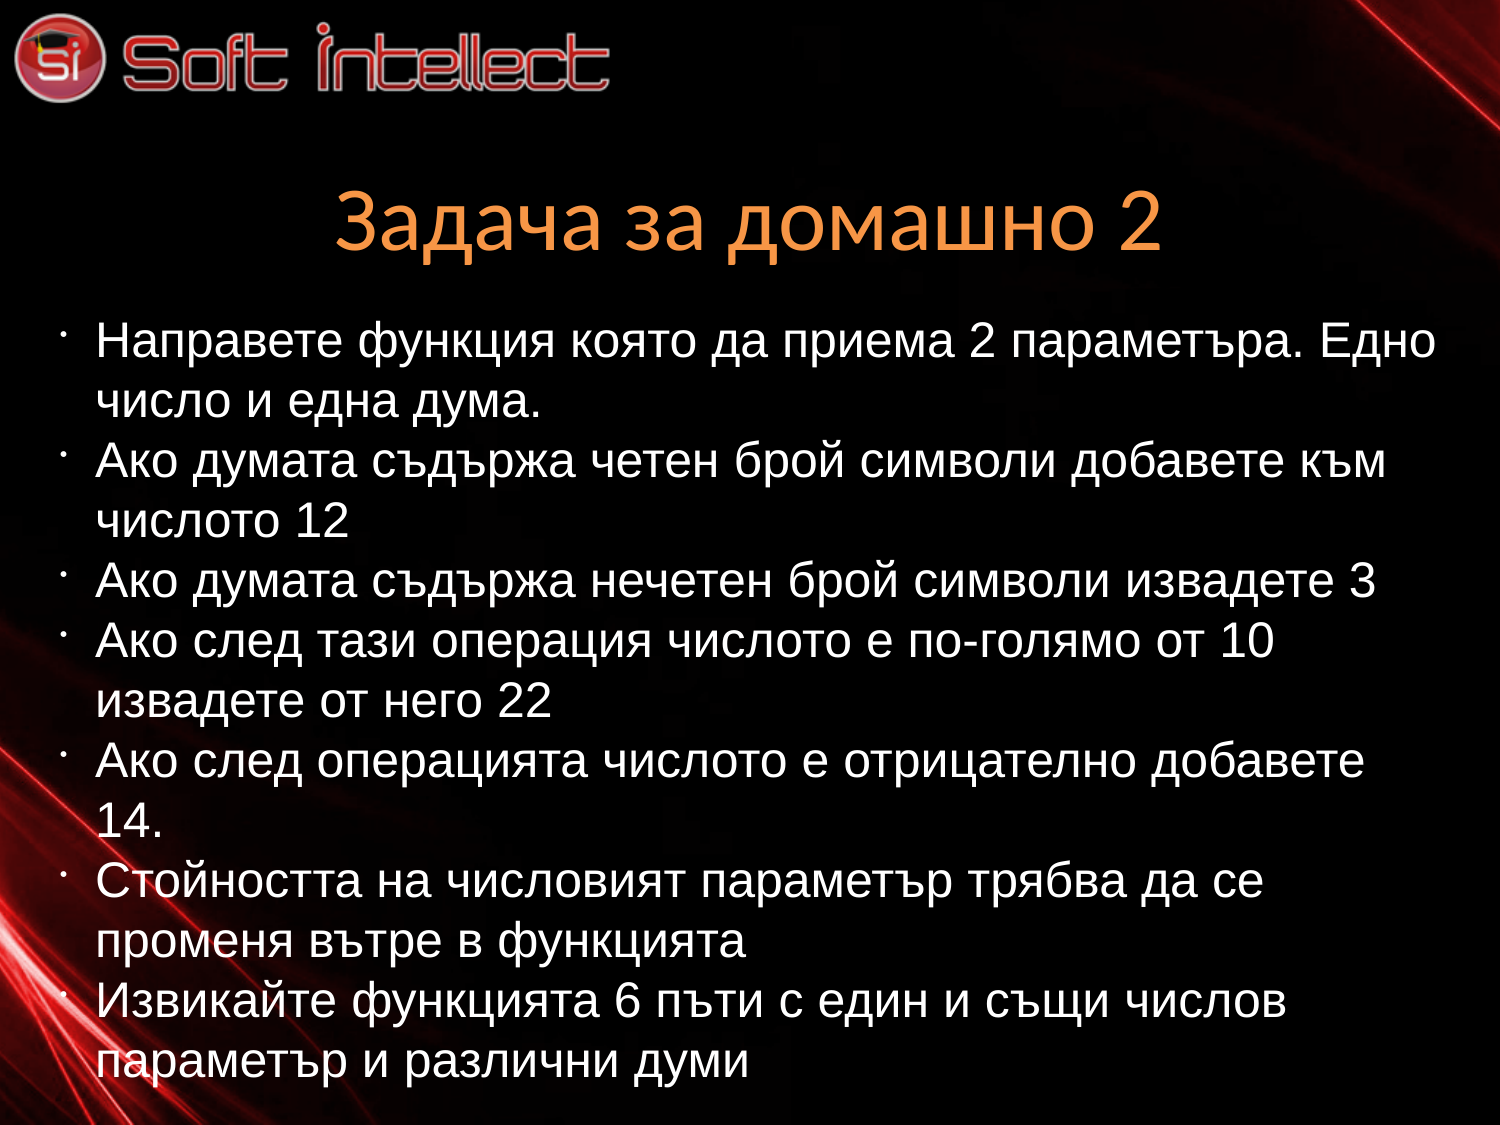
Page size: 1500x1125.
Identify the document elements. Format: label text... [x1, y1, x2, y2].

picture [0, 0, 1500, 1125]
text_box Задача за домашно 2 [75, 120, 1425, 299]
text_box Направете функция която да приема 2 параметъра. Едно число и една дума. Ако думата съдържа четен брой символи добавете към числото 12 Ако думата съдържа нечетен брой символи извадете 3 Ако след тази операция числото е по-голямо от 10 извадете от него 22 Ако след операцията числото е отрицателно добавете 14. Стойността на числовият параметър трябва да се променя вътре в функцията Извикайте функцията 6 пъти с един и същи числов параметър и различни думи [45, 299, 1455, 540]
